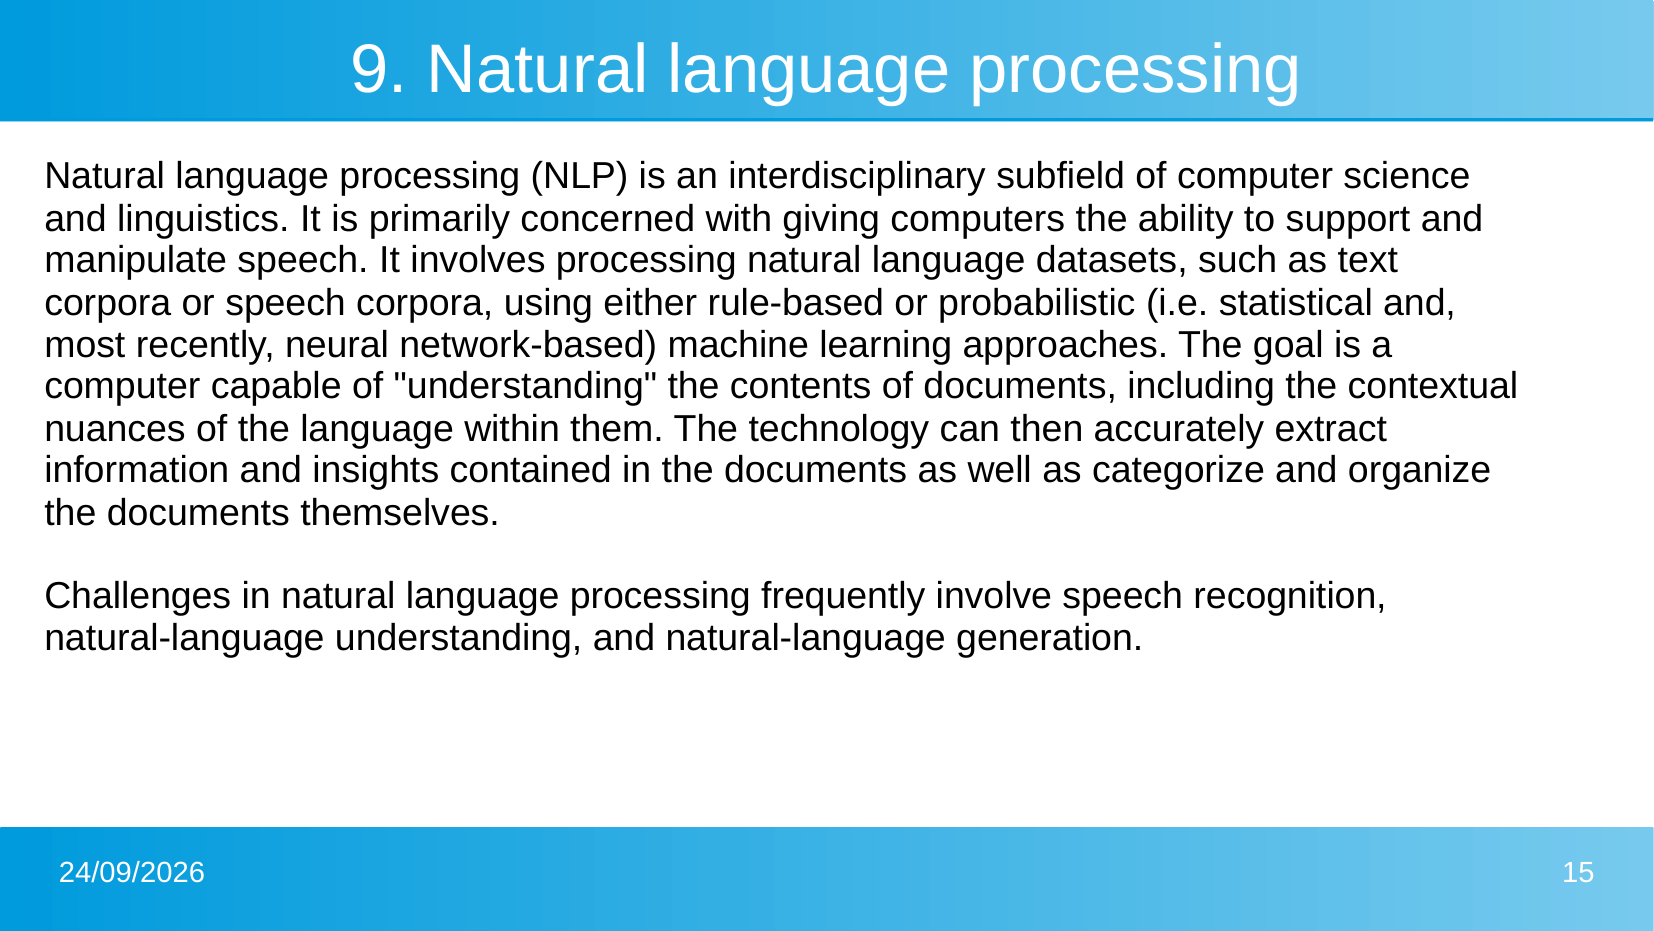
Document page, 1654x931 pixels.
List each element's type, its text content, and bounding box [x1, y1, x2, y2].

text_box Natural language processing (NLP) is an interdisciplinary subfield of computer science and linguistics. It is primarily concerned with giving computers the ability to support and manipulate speech. It involves processing natural language datasets, such as text corpora or speech corpora, using either rule-based or probabilistic (i.e. statistical and, most recently, neural network-based) machine learning approaches. The goal is a computer capable of "understanding" the contents of documents, including the contextual nuances of the language within them. The technology can then accurately extract information and insights contained in the documents as well as categorize and organize the documents themselves. Challenges in natural language processing frequently involve speech recognition, natural-language understanding, and natural-language generation. [29, 147, 1536, 667]
title 9. Natural language processing [59, 29, 1595, 108]
